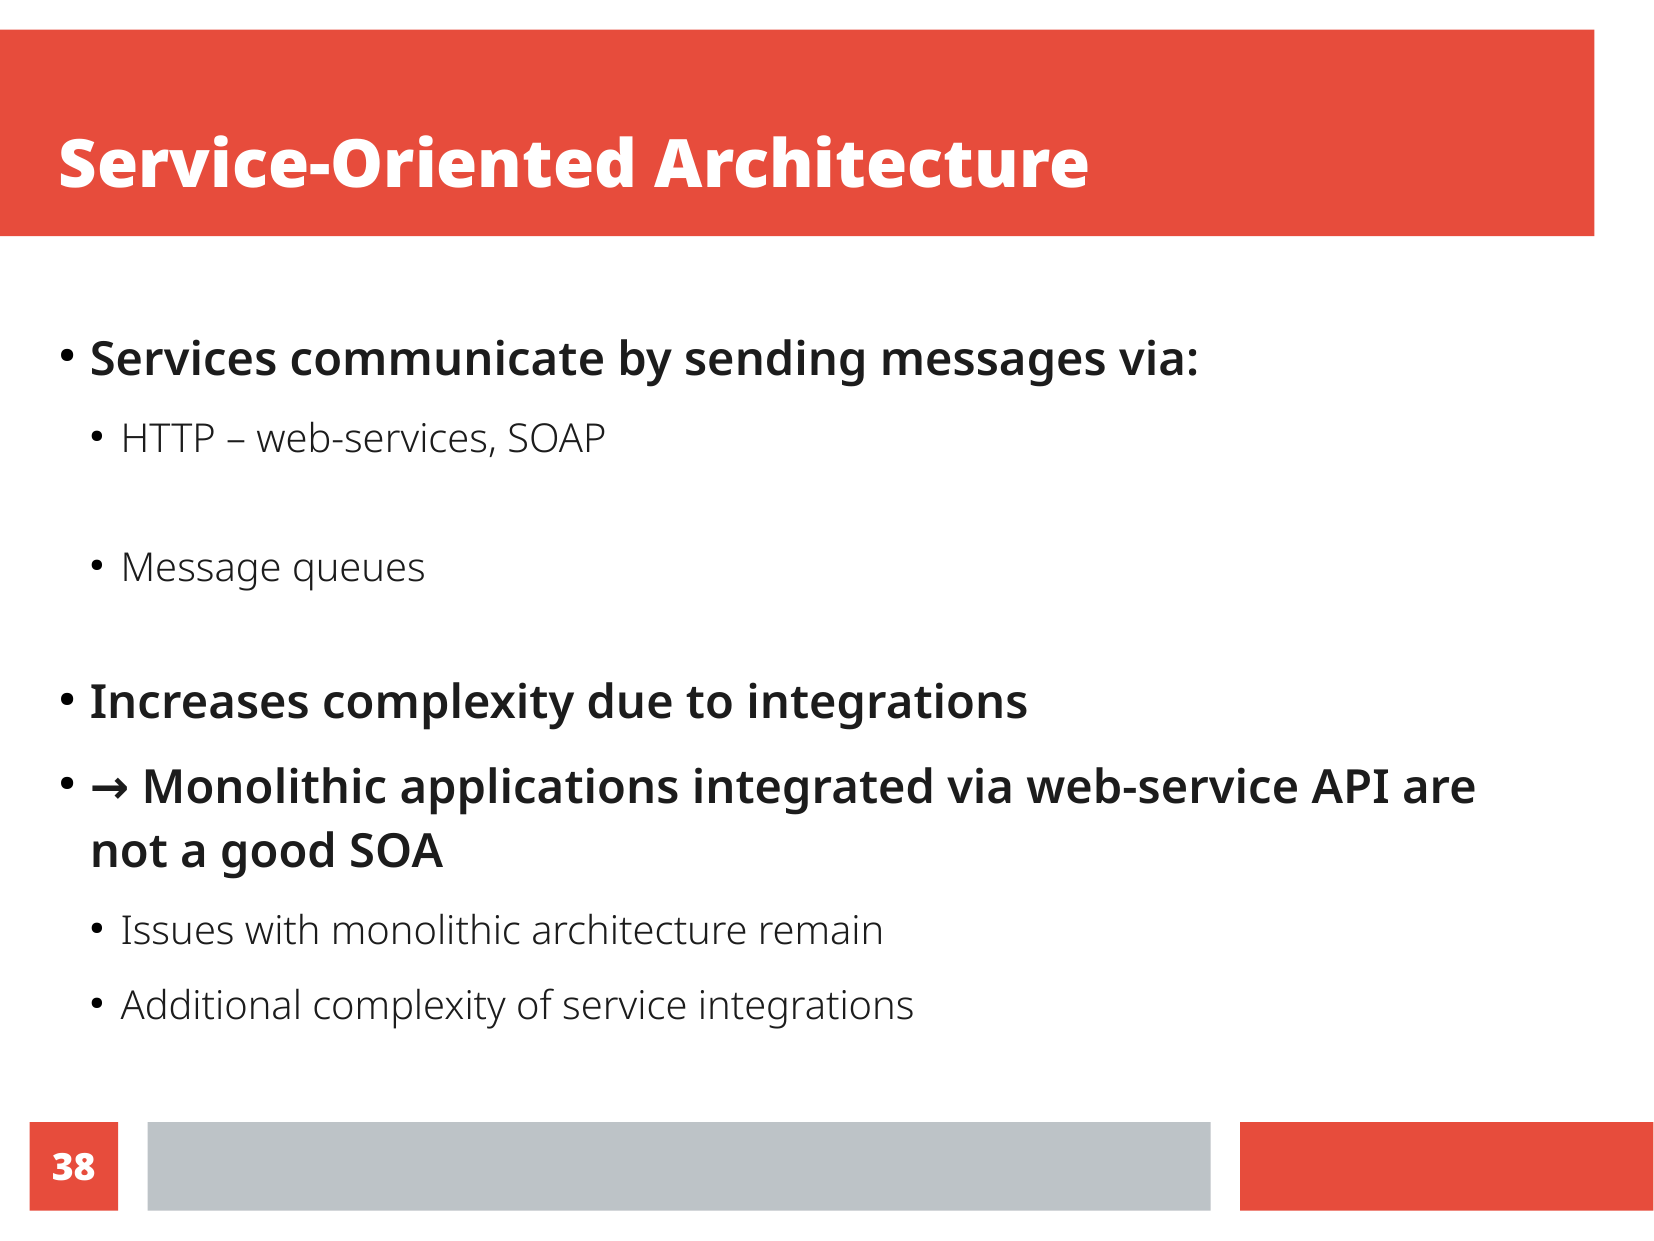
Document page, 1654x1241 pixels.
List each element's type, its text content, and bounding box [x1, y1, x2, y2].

title Service-Oriented Architecture [59, 59, 1595, 207]
list Services communicate by sending messages via: HTTP – web-services, SOAP Message queues Increases complexity due to integrations → Monolithic applications integrated via web-service API are not a good SOA Issues with monolithic architecture remain Additional complexity of service integrations [59, 324, 1565, 1093]
